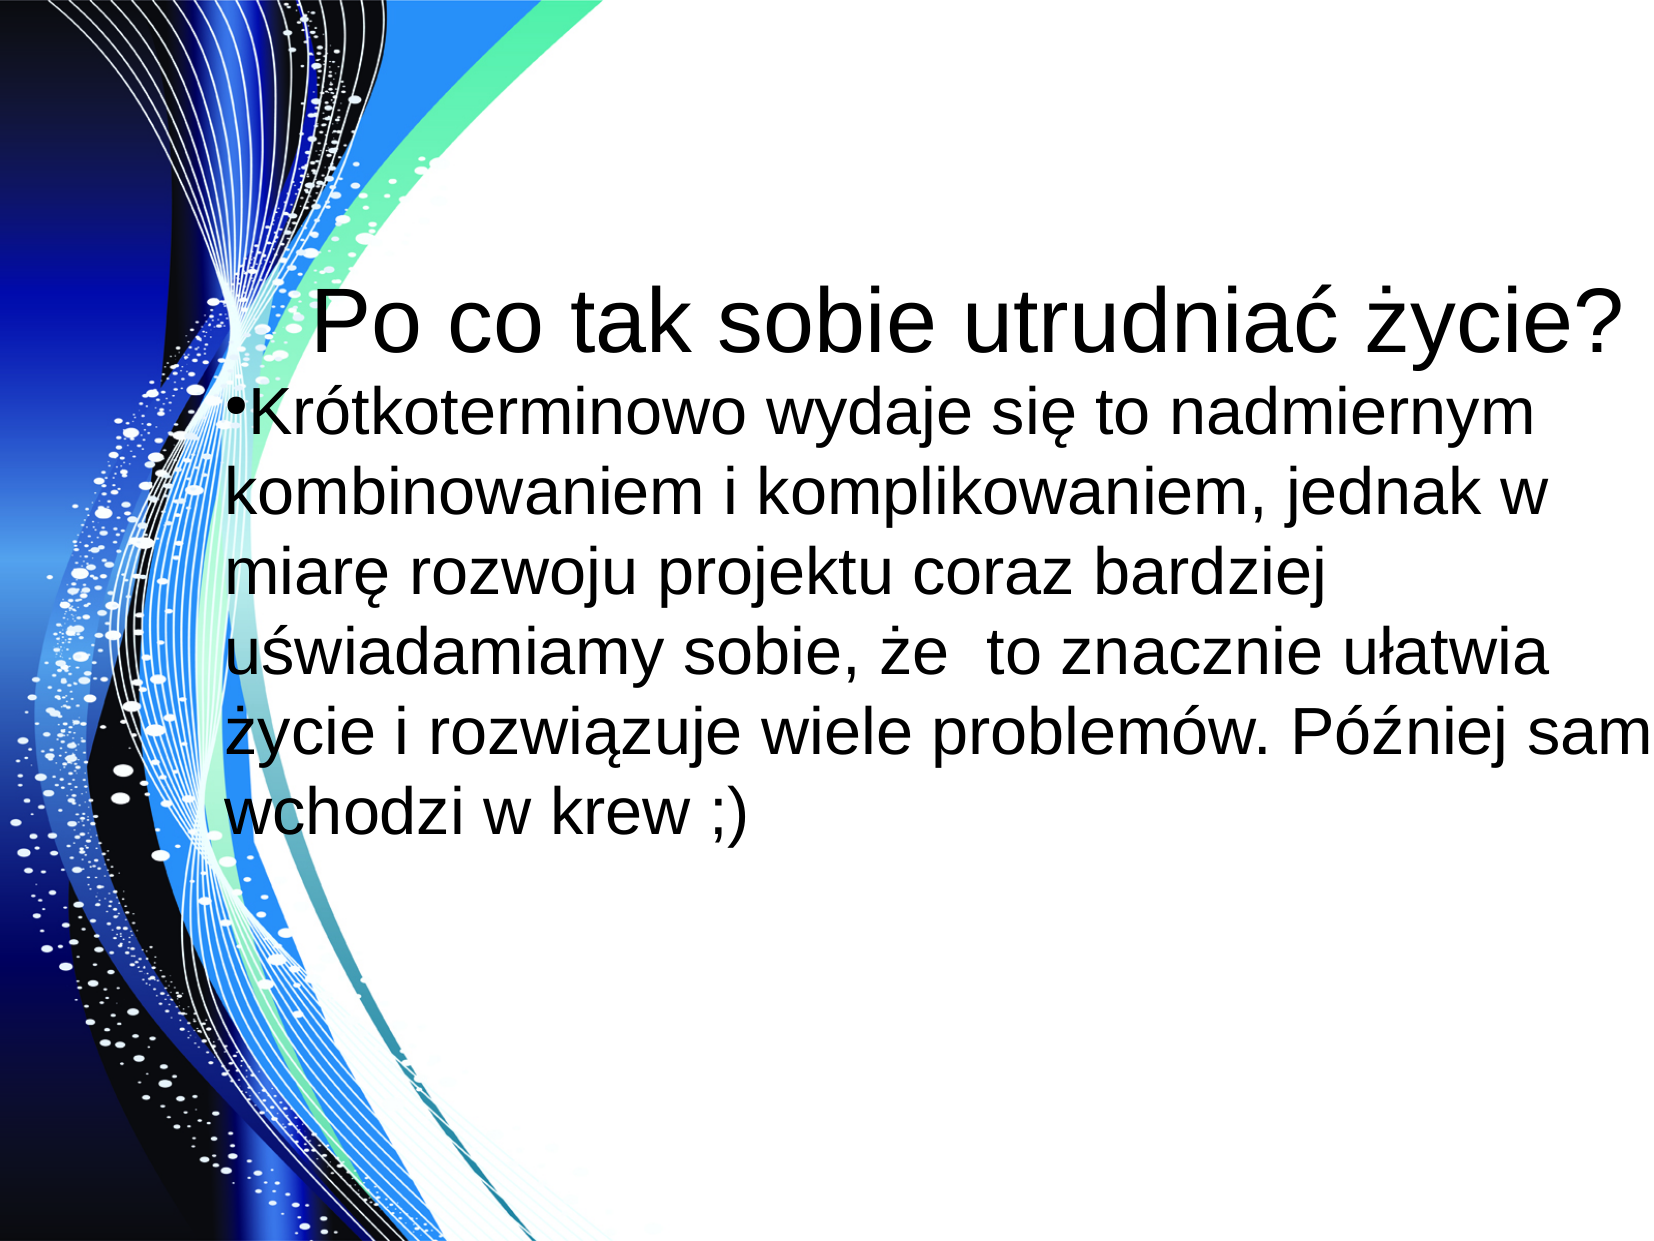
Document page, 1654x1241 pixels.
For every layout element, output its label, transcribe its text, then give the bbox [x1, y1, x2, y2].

title Po co tak sobie utrudniać życie? [224, 212, 1654, 367]
picture [0, 0, 1654, 1241]
list Krótkoterminowo wydaje się to nadmiernym kombinowaniem i komplikowaniem, jednak w miarę rozwoju projektu coraz bardziej uświadamiamy sobie, że to znacznie ułatwia życie i rozwiązuje wiele problemów. Później samo wchodzi w krew ;) [224, 367, 1654, 1087]
